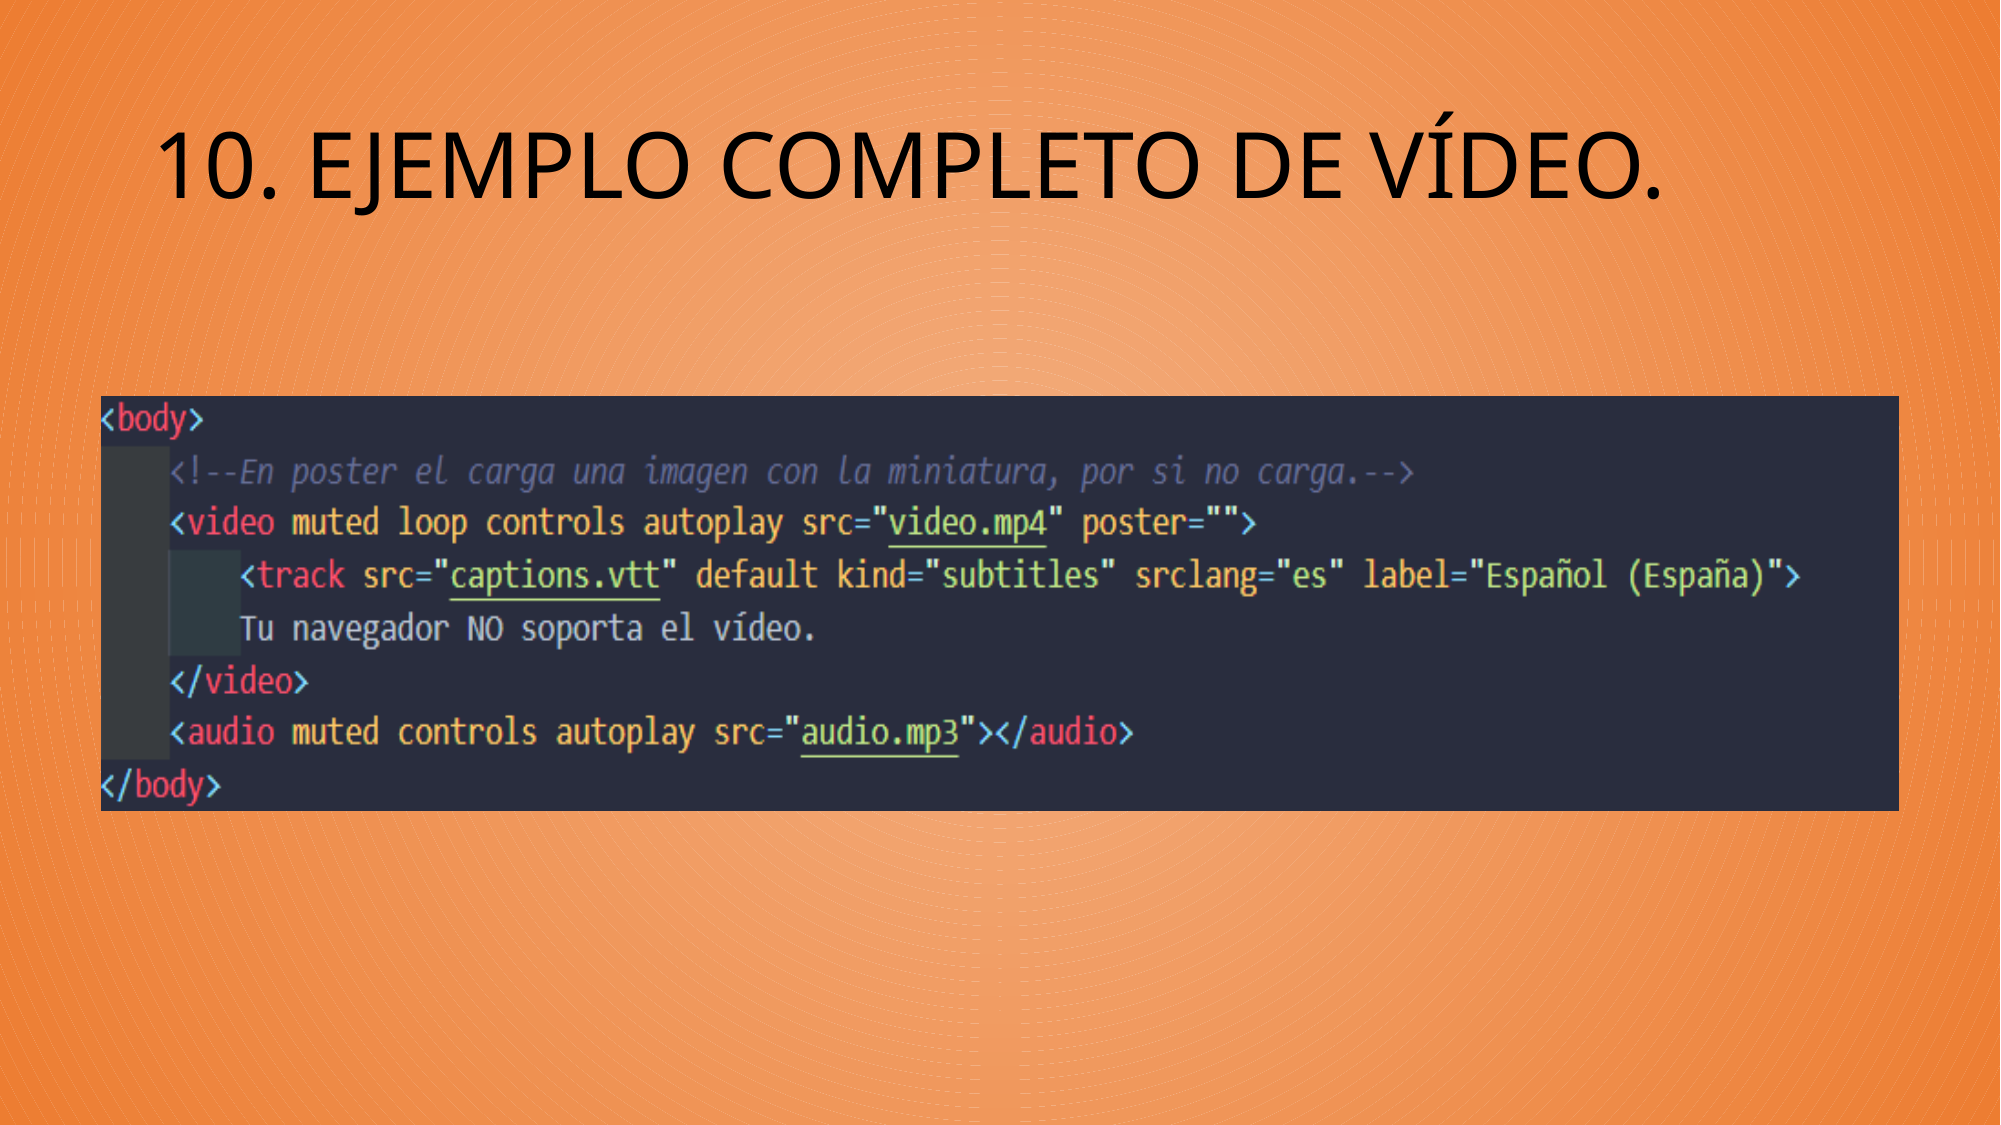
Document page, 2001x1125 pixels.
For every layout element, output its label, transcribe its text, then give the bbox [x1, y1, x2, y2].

picture [101, 396, 1899, 811]
title 10. EJEMPLO COMPLETO DE VÍDEO. [137, 59, 1863, 278]
